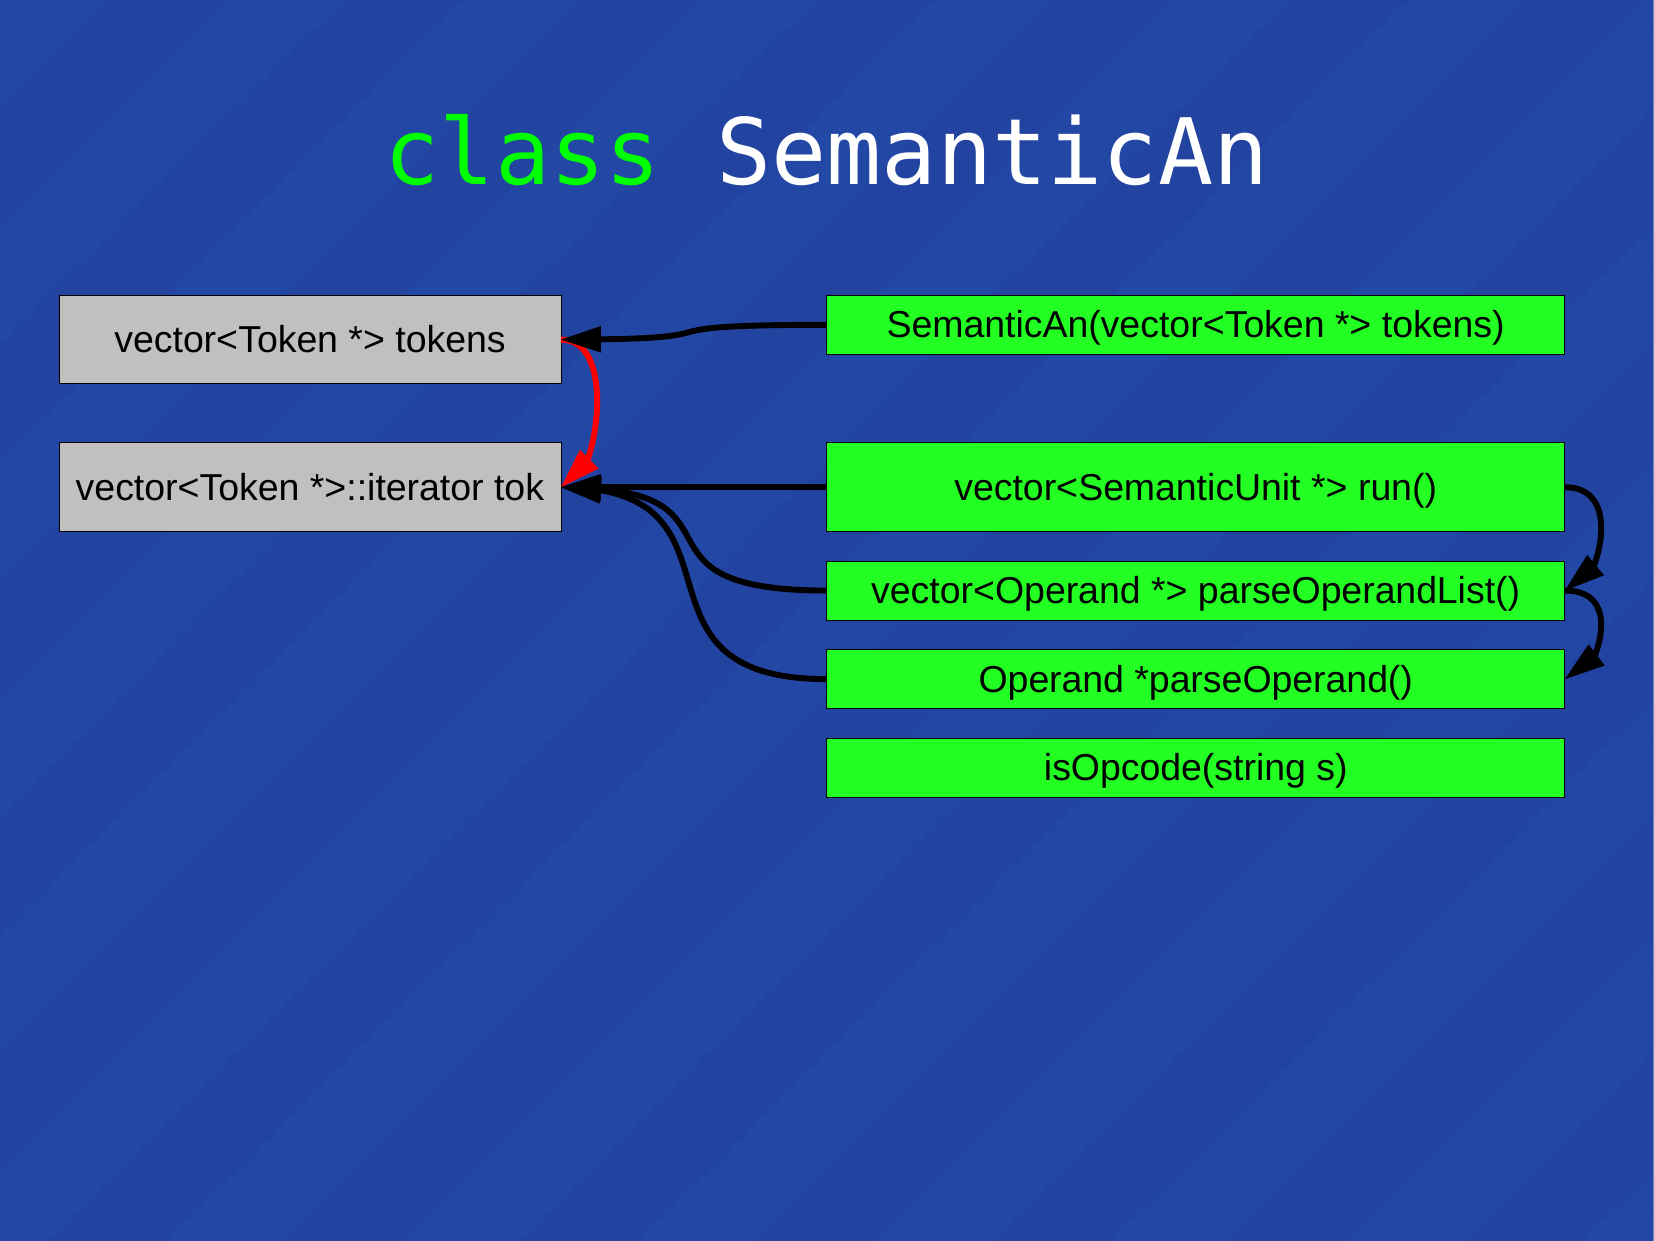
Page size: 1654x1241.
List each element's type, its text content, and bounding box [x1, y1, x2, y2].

title class SemanticAn [82, 49, 1571, 257]
text_box Operand *parseOperand() [826, 649, 1565, 709]
text_box vector<Token *> tokens [59, 295, 562, 384]
picture [0, 0, 1654, 1241]
text_box vector<SemanticUnit *> run() [826, 442, 1565, 532]
text_box isOpcode(string s) [826, 738, 1565, 798]
text_box vector<Operand *> parseOperandList() [826, 561, 1565, 621]
text_box vector<Token *>::iterator tok [59, 442, 562, 532]
text_box SemanticAn(vector<Token *> tokens) [826, 295, 1565, 355]
